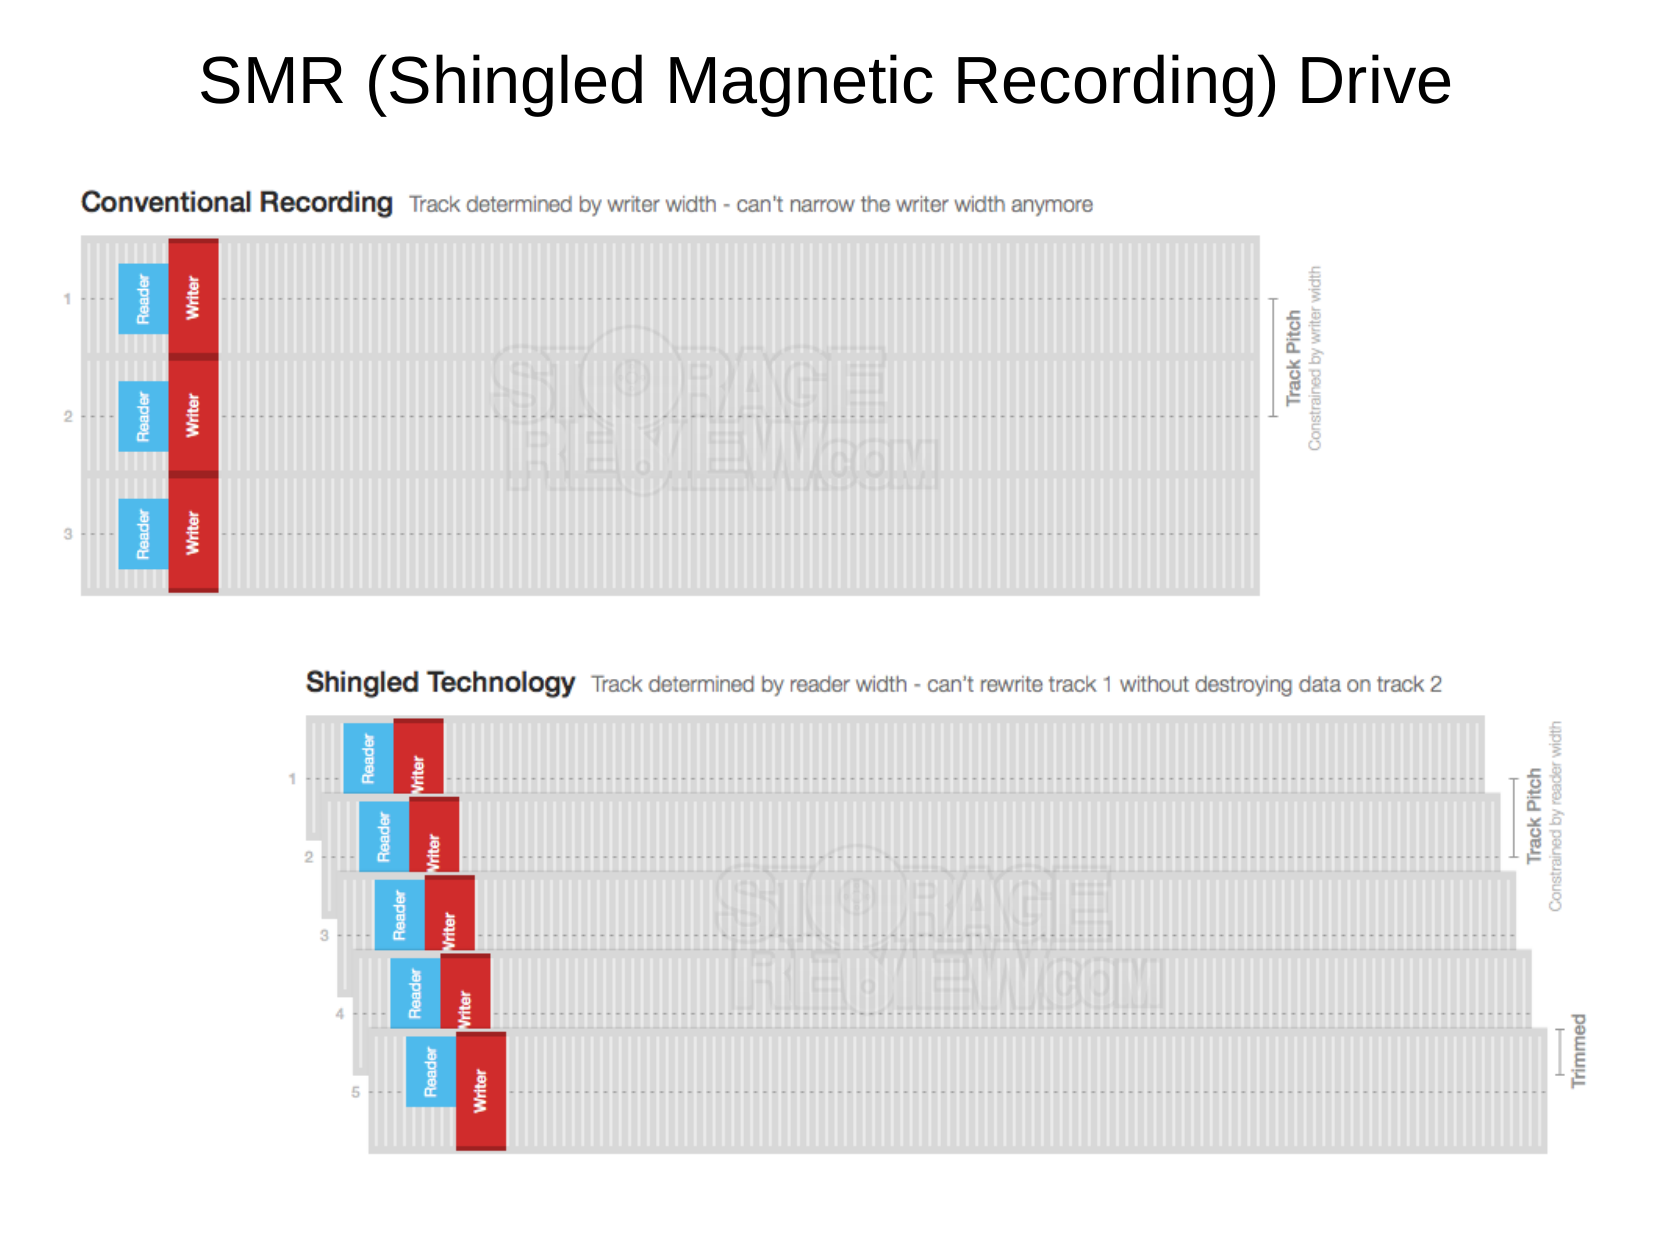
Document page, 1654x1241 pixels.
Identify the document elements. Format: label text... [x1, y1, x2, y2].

picture [50, 151, 1604, 1195]
text_box SMR (Shingled Magnetic Recording) Drive [0, 35, 1654, 201]
